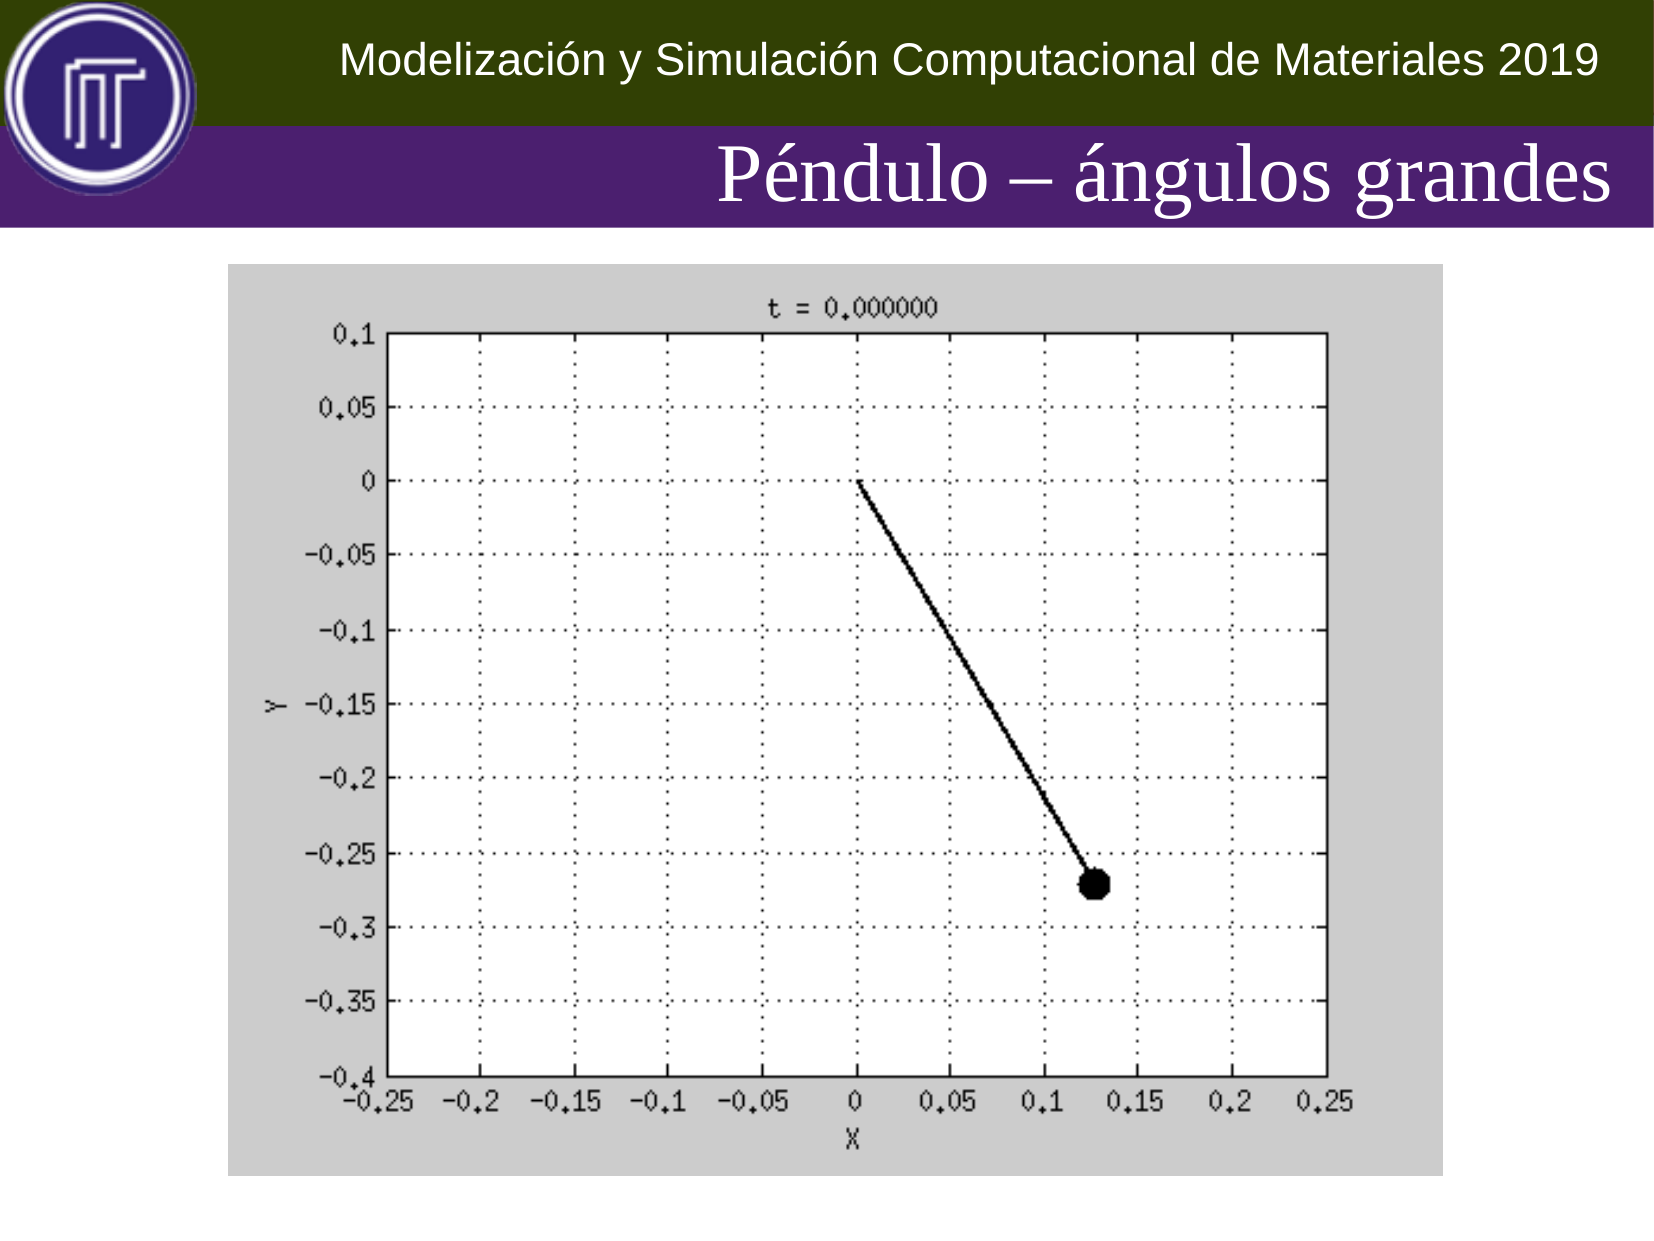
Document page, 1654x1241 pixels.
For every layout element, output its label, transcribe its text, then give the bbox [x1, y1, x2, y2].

picture [2, 0, 197, 196]
picture [228, 264, 1443, 1176]
text_box Péndulo – ángulos grandes [702, 94, 1654, 252]
